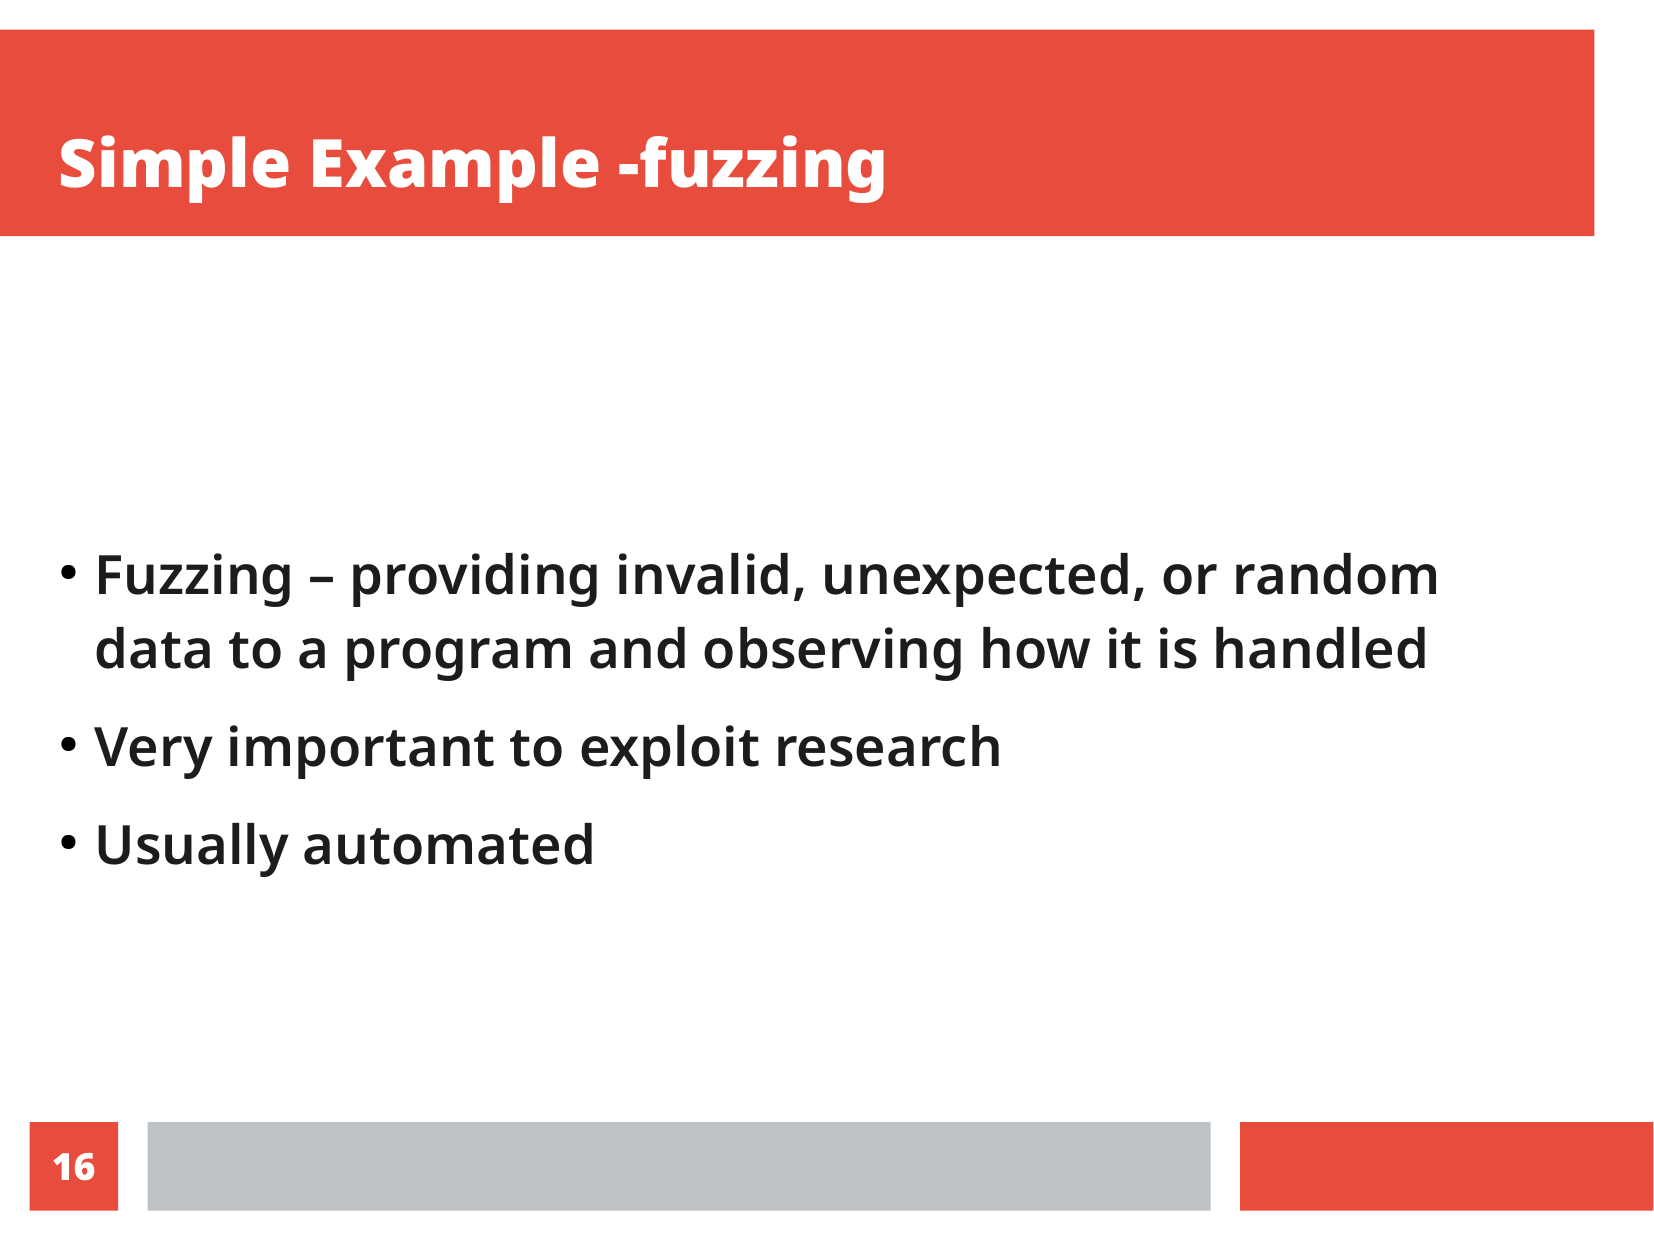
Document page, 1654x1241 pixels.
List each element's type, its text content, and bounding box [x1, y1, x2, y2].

list Fuzzing – providing invalid, unexpected, or random data to a program and observing how it is handled Very important to exploit research Usually automated [59, 324, 1565, 1093]
title Simple Example -fuzzing [59, 59, 1595, 207]
